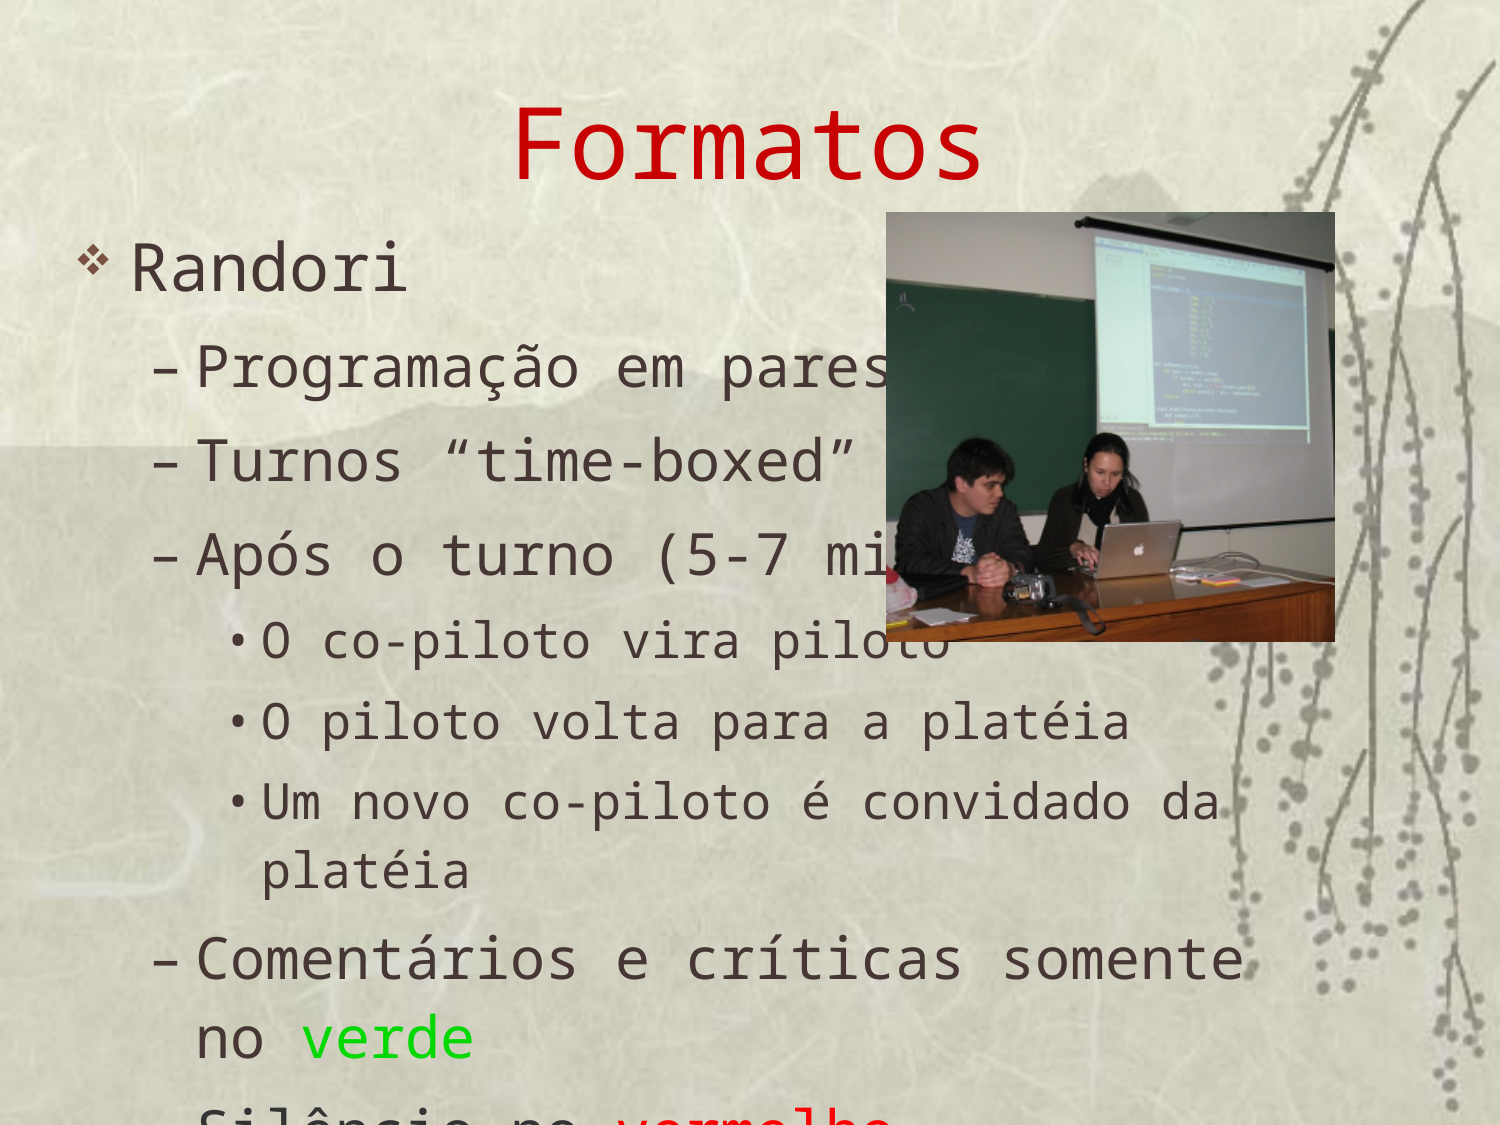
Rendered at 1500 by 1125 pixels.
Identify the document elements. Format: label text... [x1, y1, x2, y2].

picture [0, 0, 1500, 1125]
title Formatos [112, 46, 1388, 235]
list Randori Programação em pares Turnos “time-boxed” Após o turno (5-7 min.): O co-piloto vira piloto O piloto volta para a platéia Um novo co-piloto é convidado da platéia Comentários e críticas somente no verde Silêncio no vermelho [59, 212, 1335, 1123]
